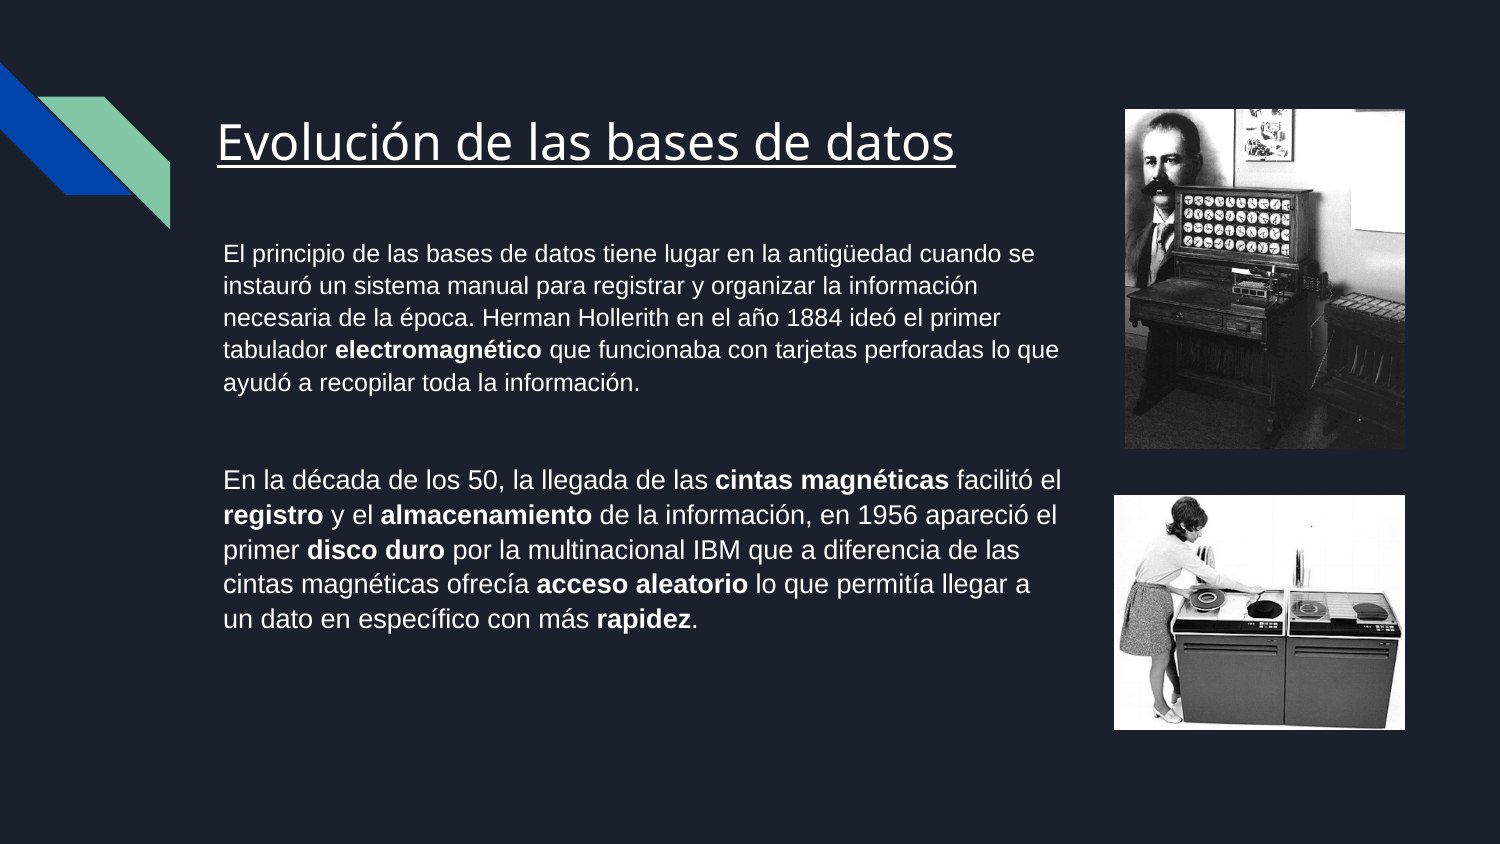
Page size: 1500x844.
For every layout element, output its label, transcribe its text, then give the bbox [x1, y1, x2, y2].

picture [1125, 109, 1405, 449]
title Evolución de las bases de datos [201, 92, 1357, 243]
list El principio de las bases de datos tiene lugar en la antigüedad cuando se instauró un sistema manual para registrar y organizar la información necesaria de la época. Herman Hollerith en el año 1884 ideó el primer tabulador electromagnético que funcionaba con tarjetas perforadas lo que ayudó a recopilar toda la información. En la década de los 50, la llegada de las cintas magnéticas facilitó el registro y el almacenamiento de la información, en 1956 apareció el primer disco duro por la multinacional IBM que a diferencia de las cintas magnéticas ofrecía acceso aleatorio lo que permitía llegar a un dato en específico con más rapidez. [208, 220, 1080, 784]
picture [1114, 495, 1405, 731]
